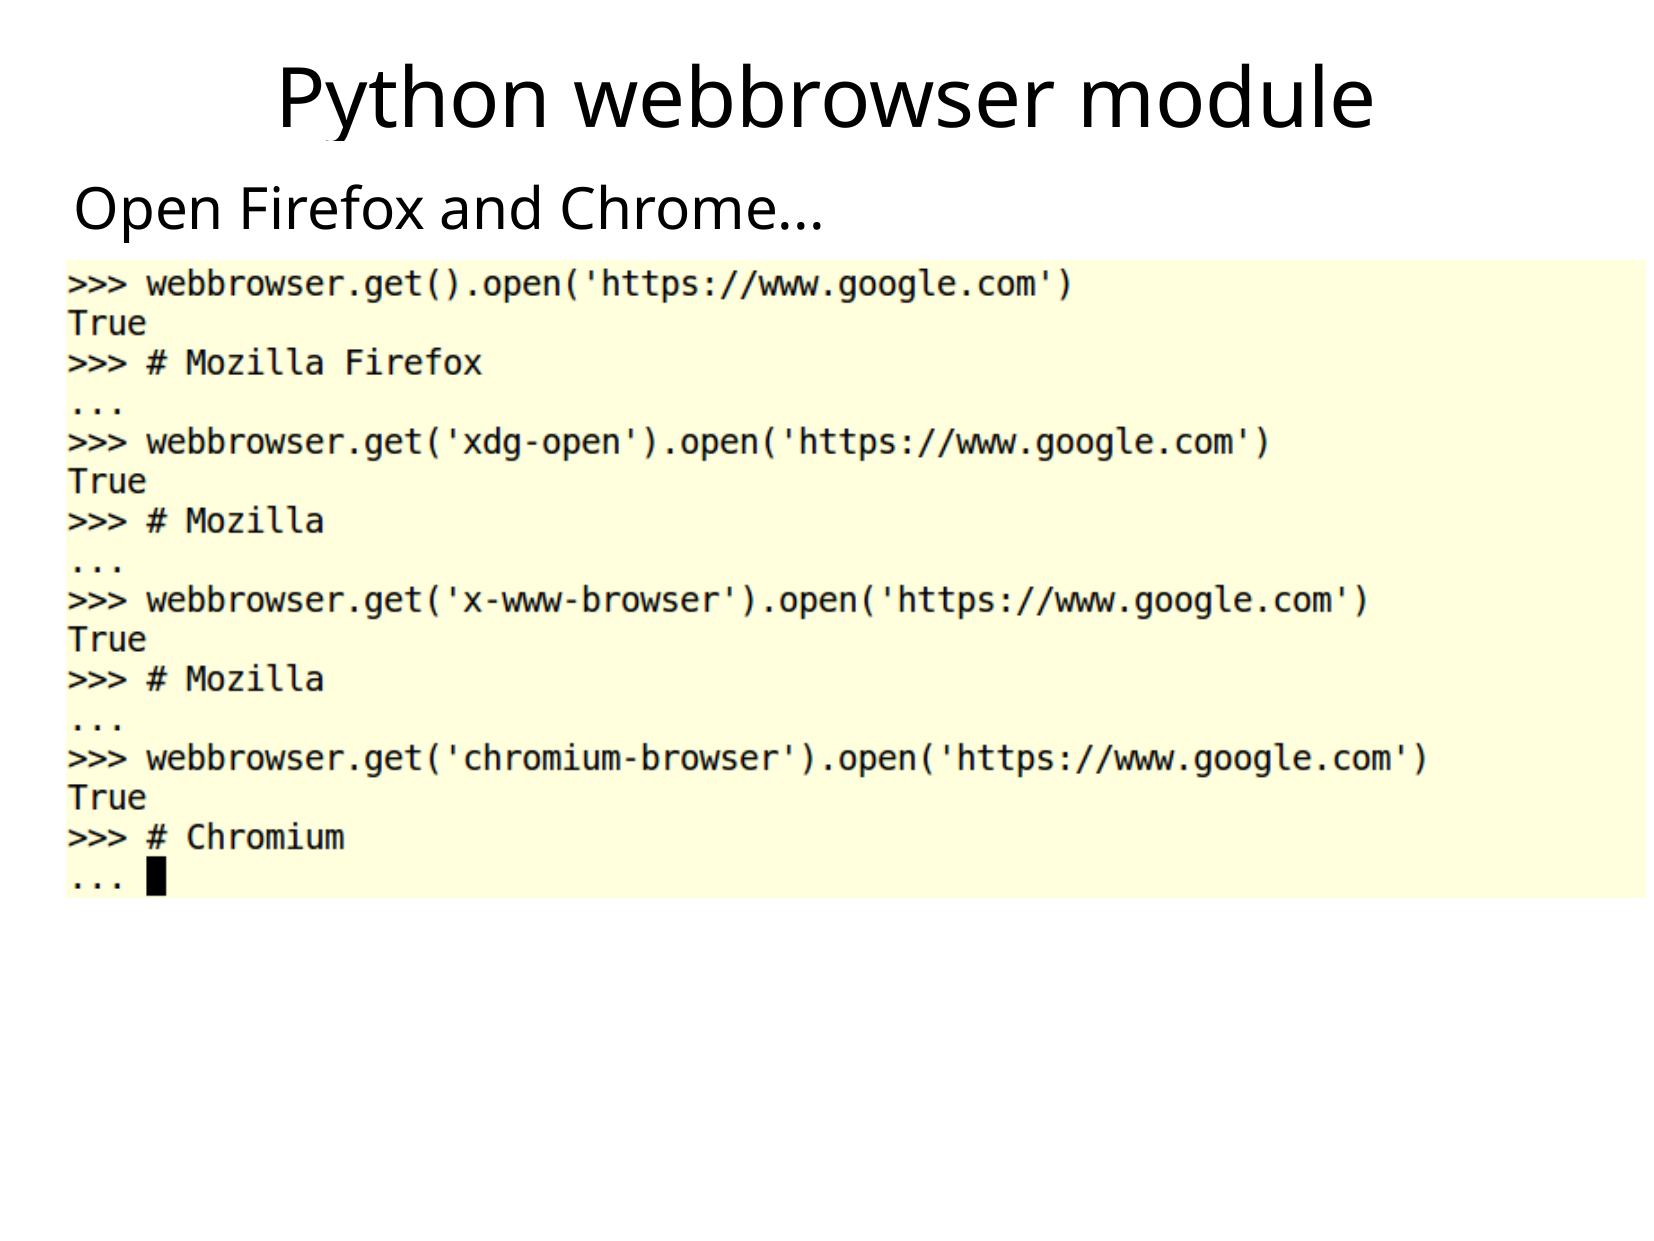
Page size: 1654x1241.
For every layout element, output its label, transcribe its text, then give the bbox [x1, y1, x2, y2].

picture [66, 260, 1646, 898]
text_box Open Firefox and Chrome... [59, 141, 1571, 272]
title Python webbrowser module [82, 49, 1571, 141]
